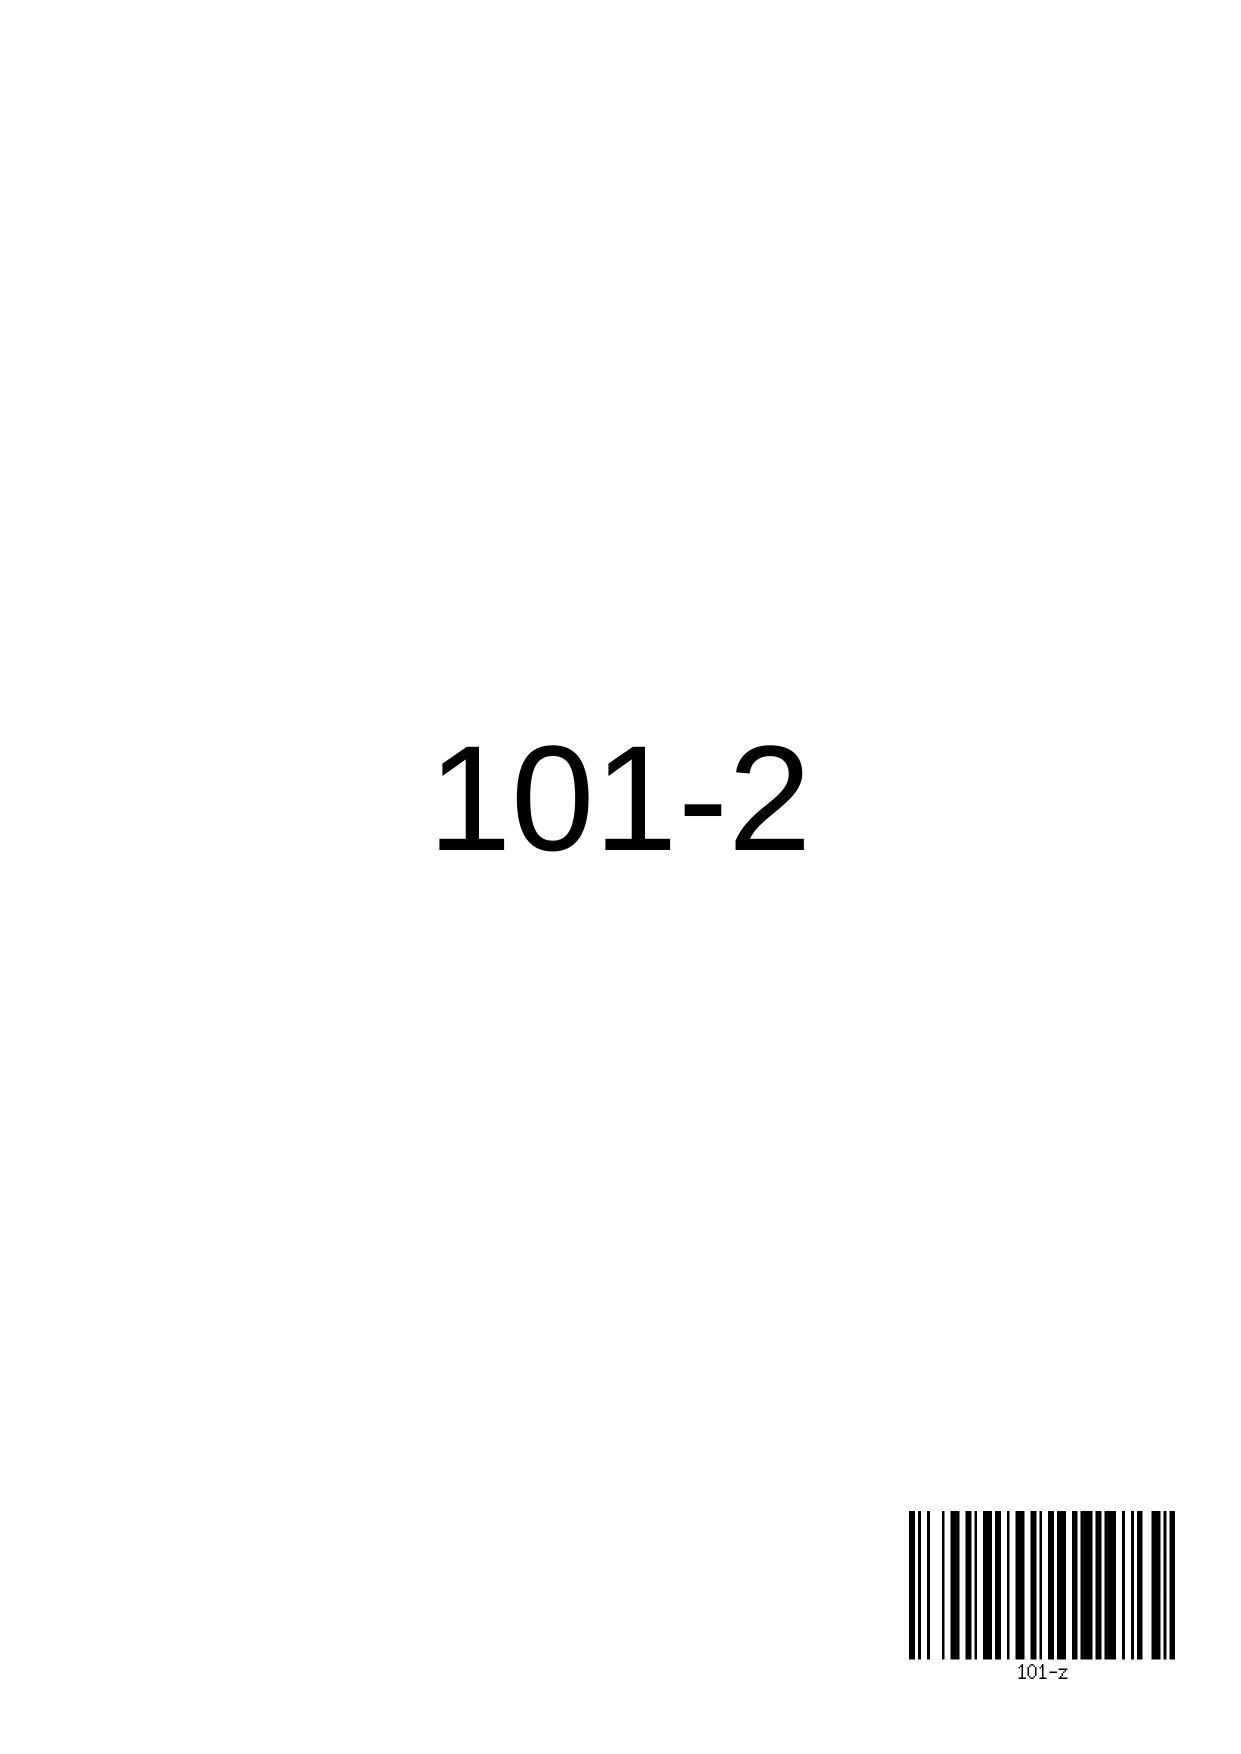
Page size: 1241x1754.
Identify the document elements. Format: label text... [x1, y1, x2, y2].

text_box 101-2 [59, 640, 1182, 957]
picture [909, 1511, 1175, 1686]
